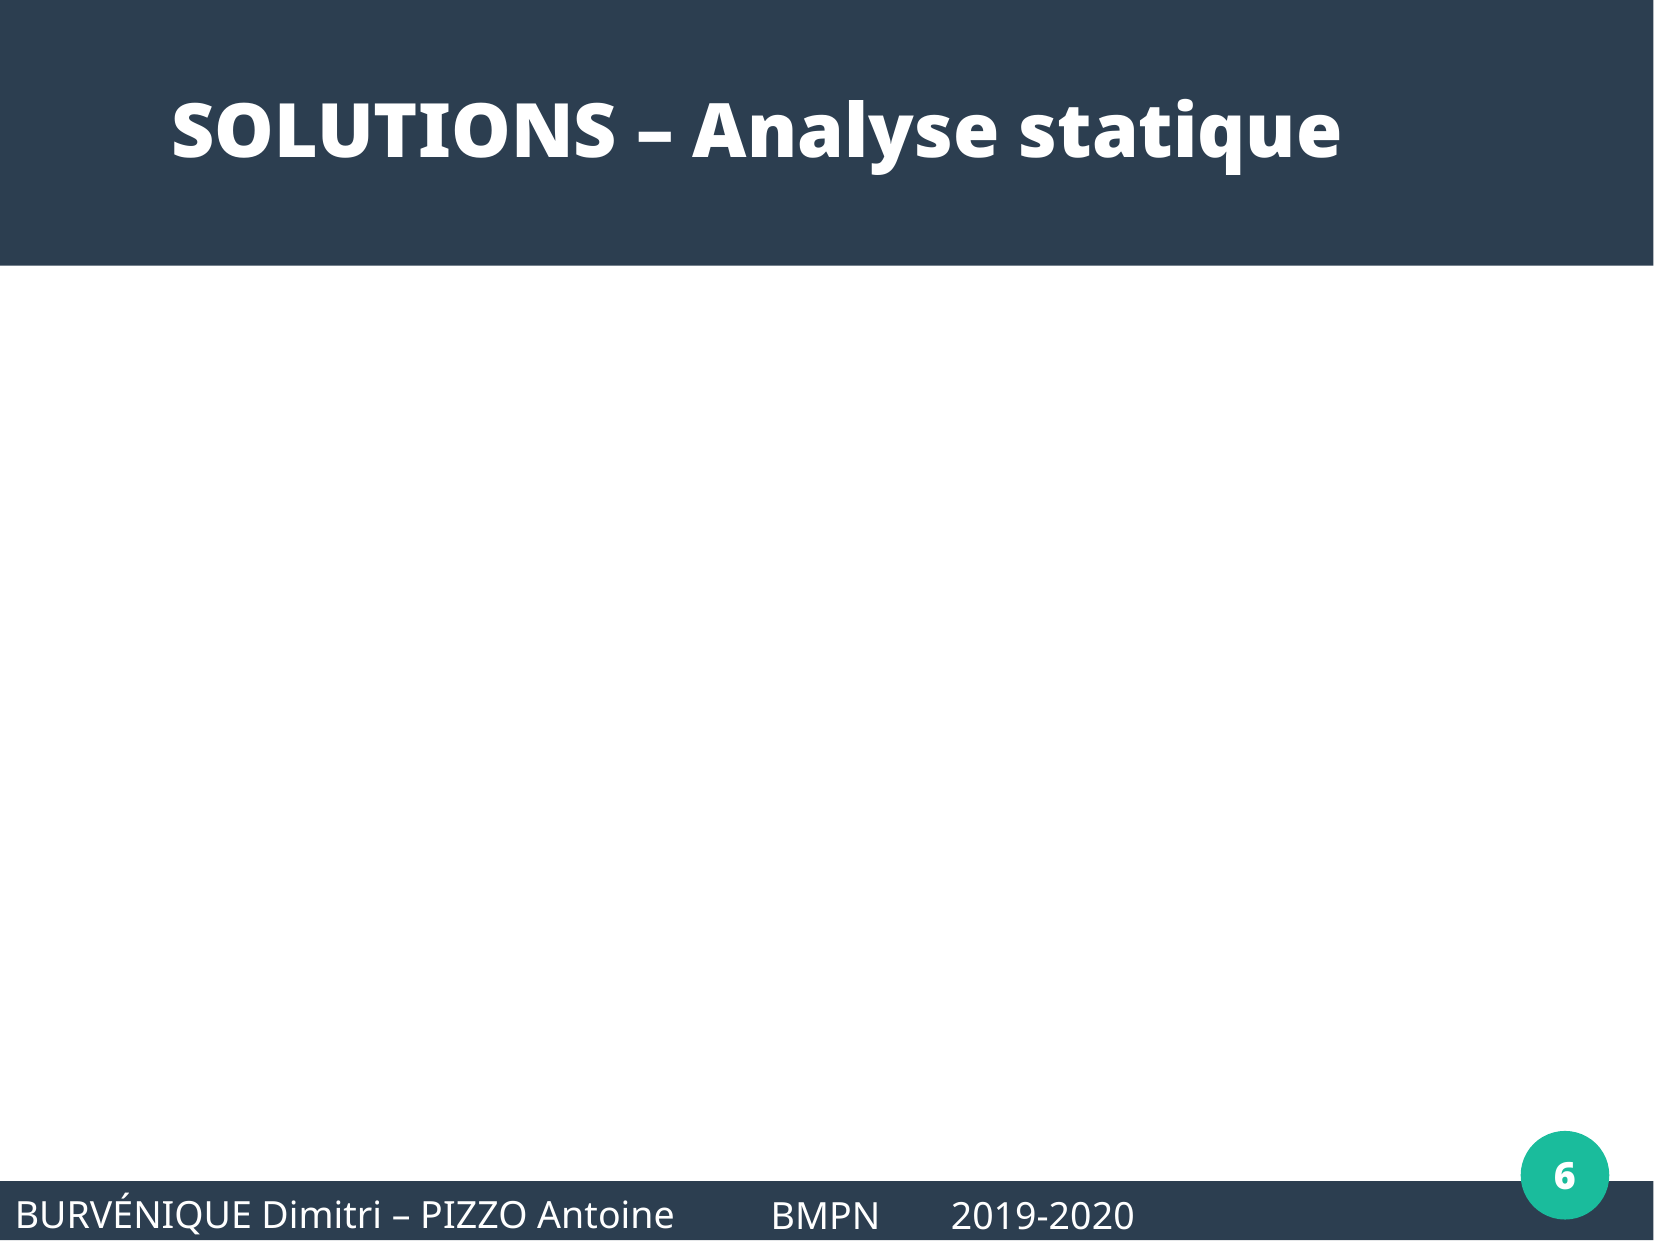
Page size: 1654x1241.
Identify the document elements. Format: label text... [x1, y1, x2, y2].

text_box BMPN [755, 1181, 898, 1241]
text_box 2019-2020 [936, 1181, 1170, 1241]
text_box BURVÉNIQUE Dimitri – PIZZO Antoine [0, 1181, 755, 1241]
title SOLUTIONS – Analyse statique [171, 49, 1483, 207]
